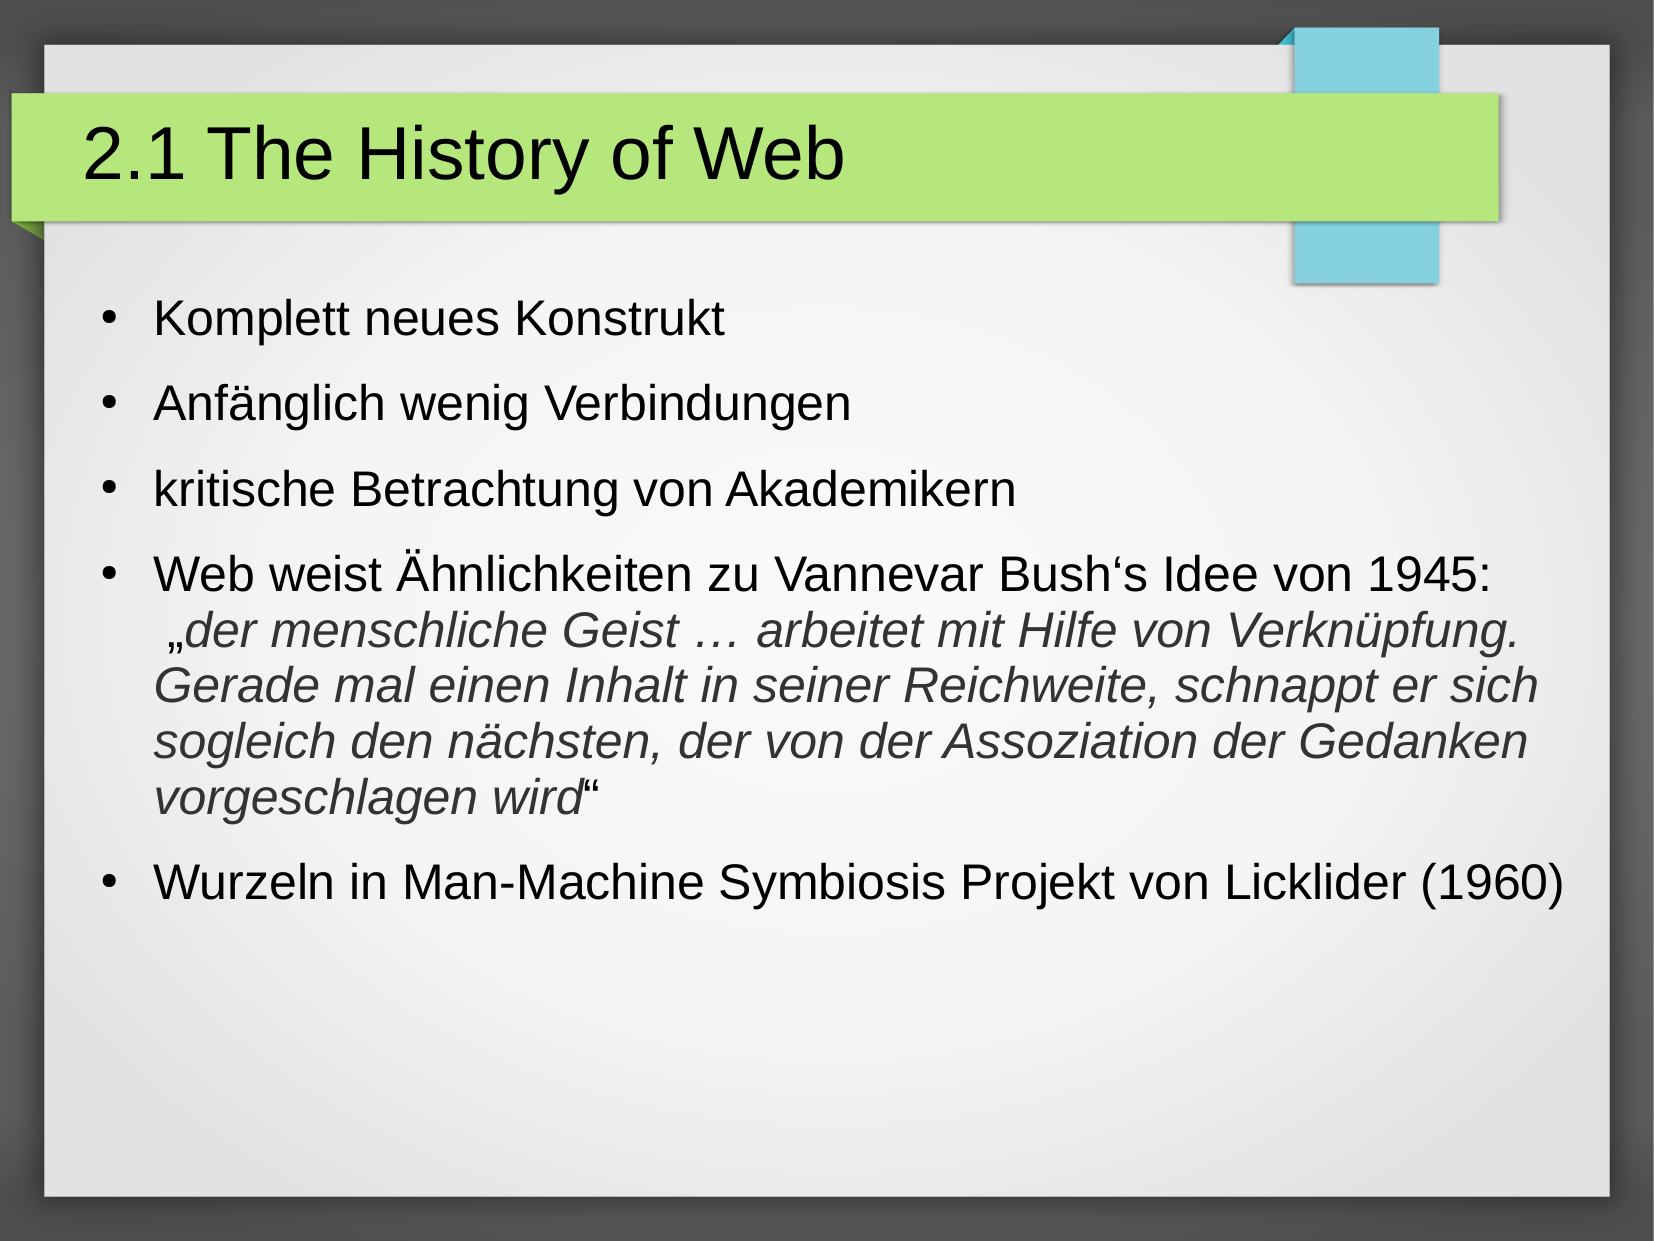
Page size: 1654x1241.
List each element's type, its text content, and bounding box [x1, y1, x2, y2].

picture [0, 0, 1654, 1241]
list Komplett neues Konstrukt Anfänglich wenig Verbindungen kritische Betrachtung von Akademikern Web weist Ähnlichkeiten zu Vannevar Bush‘s Idee von 1945: „der menschliche Geist … arbeitet mit Hilfe von Verknüpfung. Gerade mal einen Inhalt in seiner Reichweite, schnappt er sich sogleich den nächsten, der von der Assoziation der Gedanken vorgeschlagen wird“ Wurzeln in Man-Machine Symbiosis Projekt von Licklider (1960) [82, 290, 1571, 1010]
title 2.1 The History of Web [82, 94, 1264, 213]
